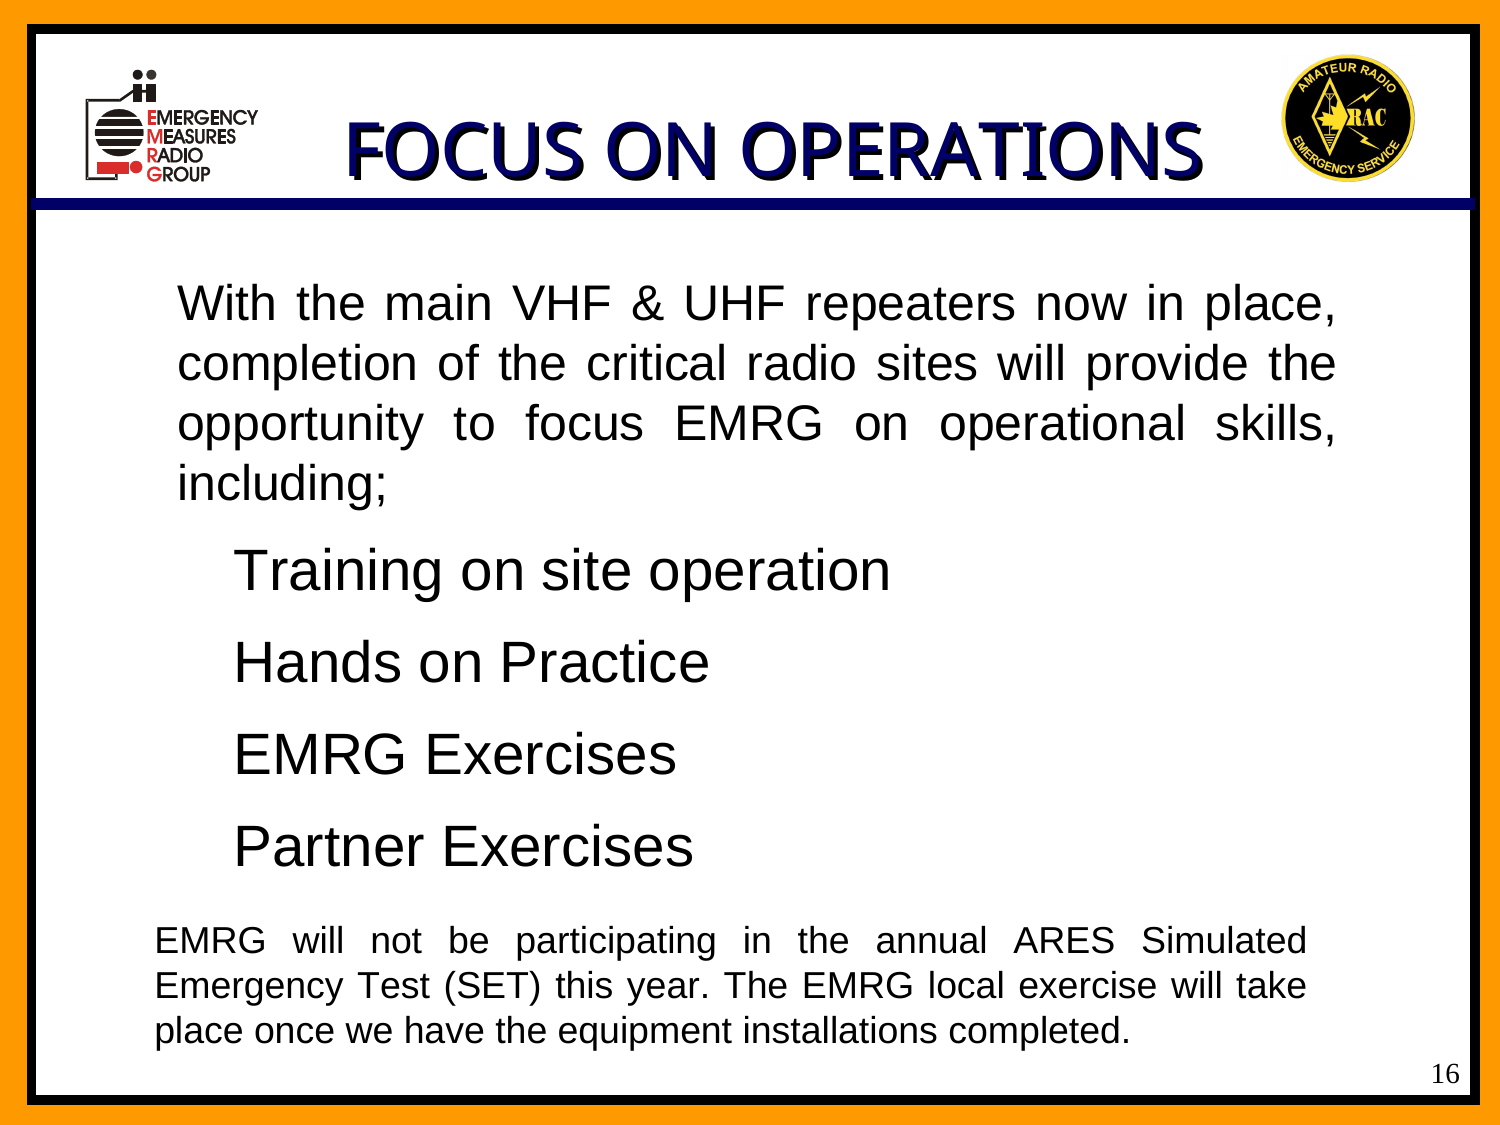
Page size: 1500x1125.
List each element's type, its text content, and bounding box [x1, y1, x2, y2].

text_box EMRG will not be participating in the annual ARES Simulated Emergency Test (SET) this year. The EMRG local exercise will take place once we have the equipment installations completed. [139, 908, 1323, 1060]
picture [1281, 54, 1415, 182]
text_box FOCUS ON OPERATIONS [327, 103, 1218, 201]
text_box With the main VHF & UHF repeaters now in place, completion of the critical radio sites will provide the opportunity to focus EMRG on operational skills, including; Training on site operation Hands on Practice EMRG Exercises Partner Exercises [162, 262, 1354, 886]
